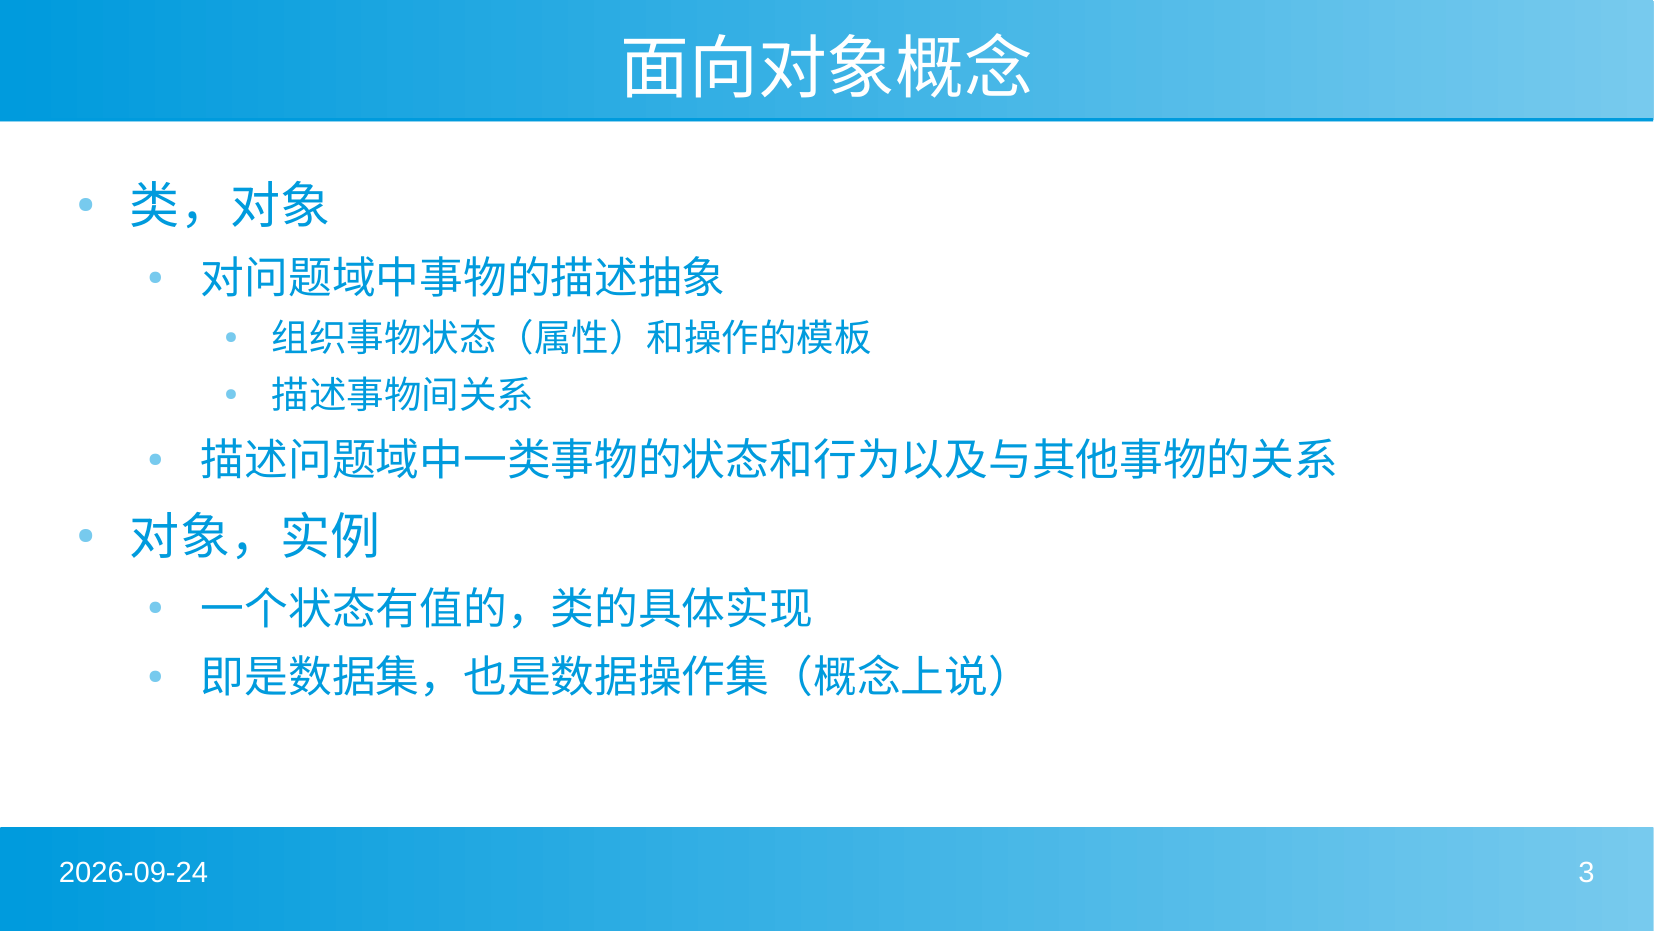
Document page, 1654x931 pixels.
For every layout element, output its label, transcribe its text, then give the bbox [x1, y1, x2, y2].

list 类，对象 对问题域中事物的描述抽象 组织事物状态（属性）和操作的模板 描述事物间关系 描述问题域中一类事物的状态和行为以及与其他事物的关系 对象，实例 一个状态有值的，类的具体实现 即是数据集，也是数据操作集（概念上说） [59, 177, 1595, 768]
title 面向对象概念 [59, 28, 1595, 109]
